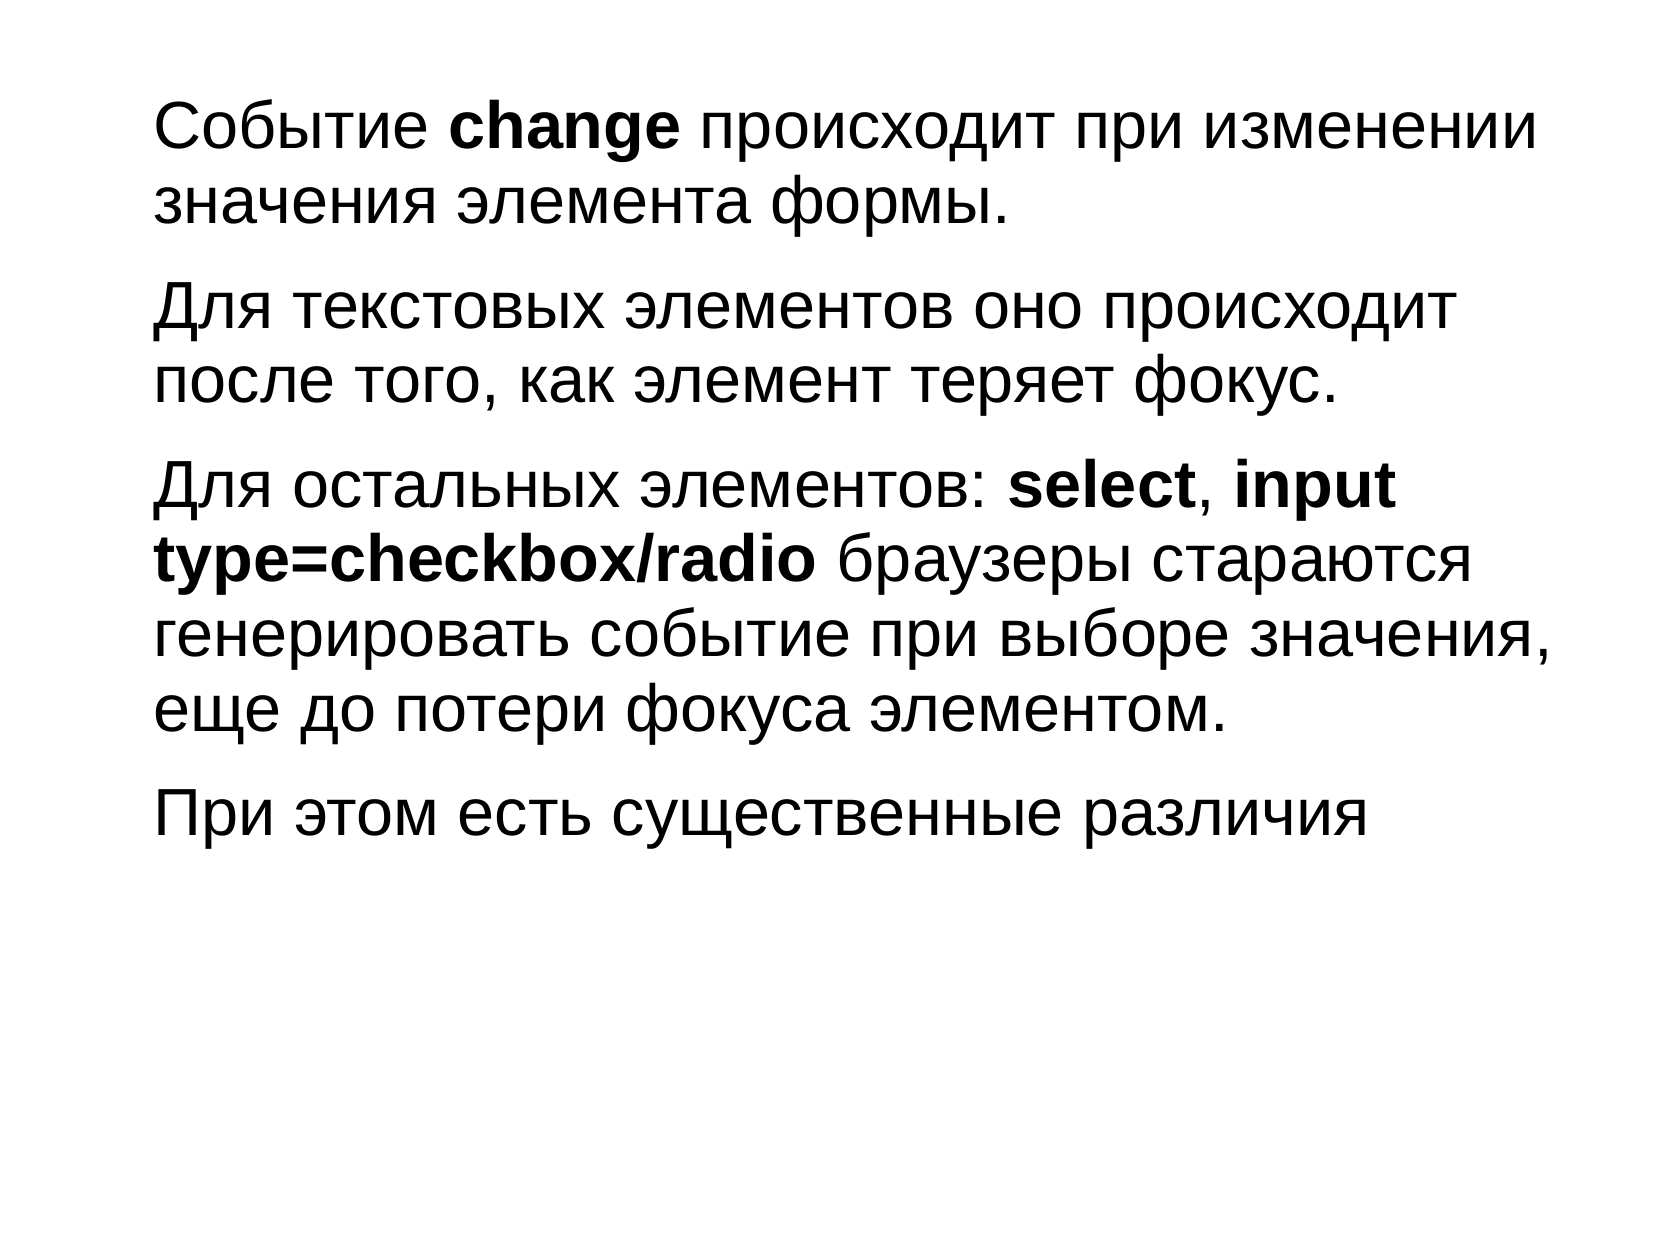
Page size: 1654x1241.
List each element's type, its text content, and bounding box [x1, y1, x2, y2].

list Событие change происходит при изменении значения элемента формы. Для текстовых элементов оно происходит после того, как элемент теряет фокус. Для остальных элементов: select, input type=checkbox/radio браузеры стараются генерировать событие при выборе значения, еще до потери фокуса элементом. При этом есть существенные различия [82, 88, 1571, 1109]
